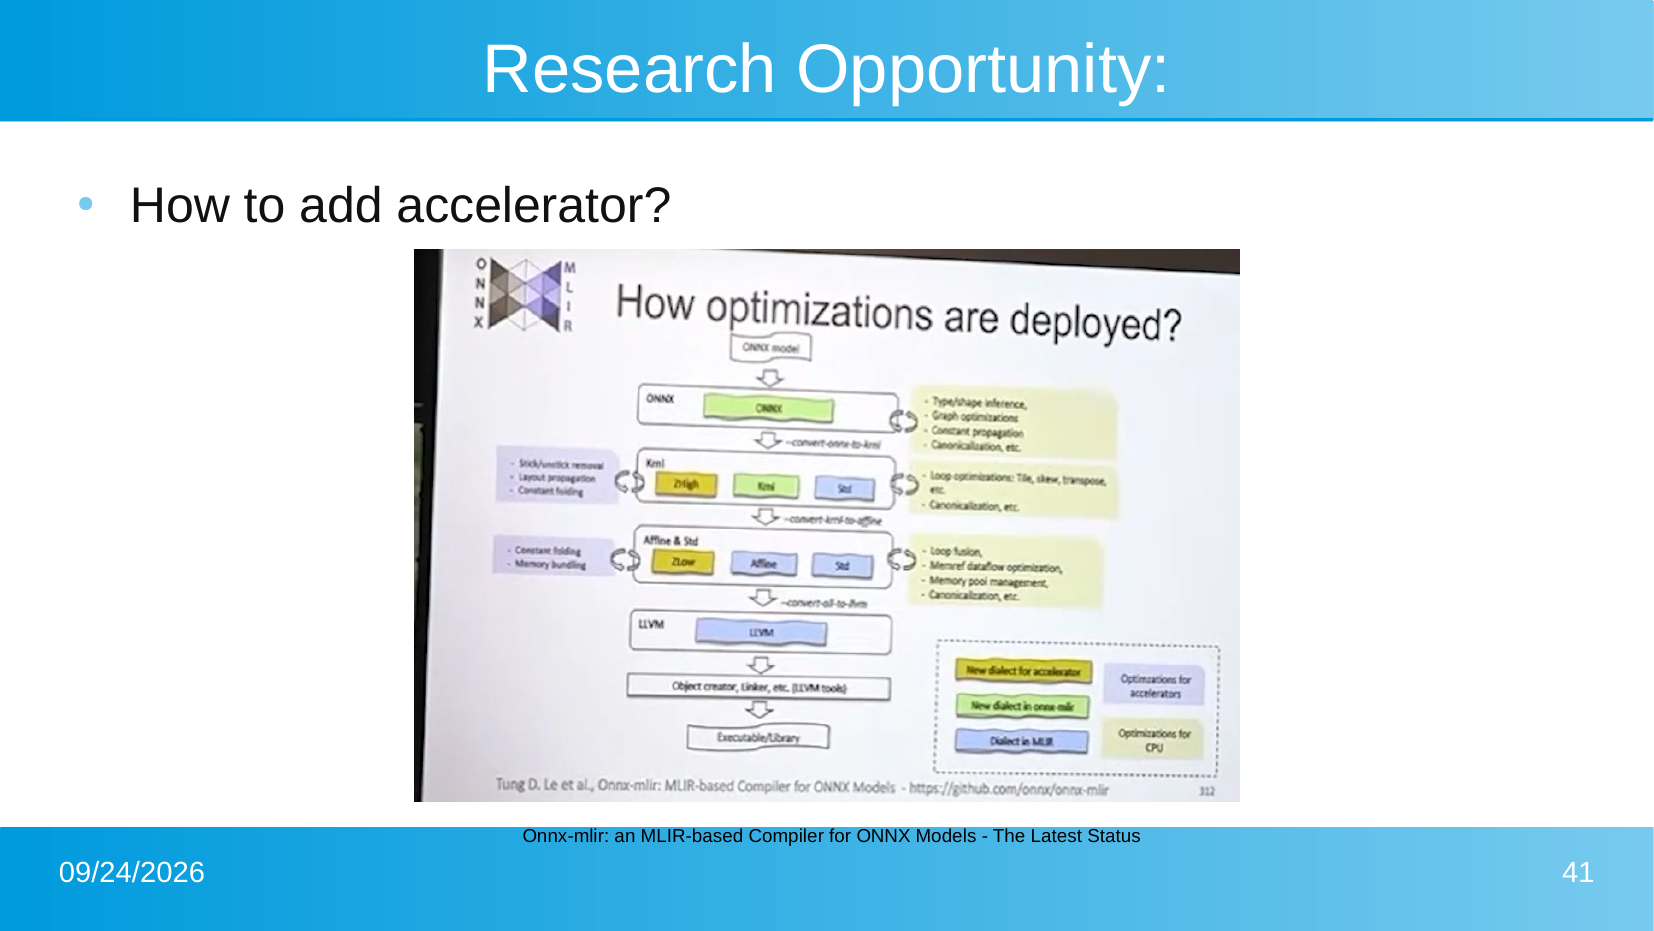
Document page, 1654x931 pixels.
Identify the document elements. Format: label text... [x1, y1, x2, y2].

list How to add accelerator? [59, 177, 1595, 768]
text_box Onnx-mlir: an MLIR-based Compiler for ONNX Models - The Latest Status [507, 817, 1156, 854]
picture [414, 249, 1240, 802]
title Research Opportunity: [59, 29, 1595, 108]
